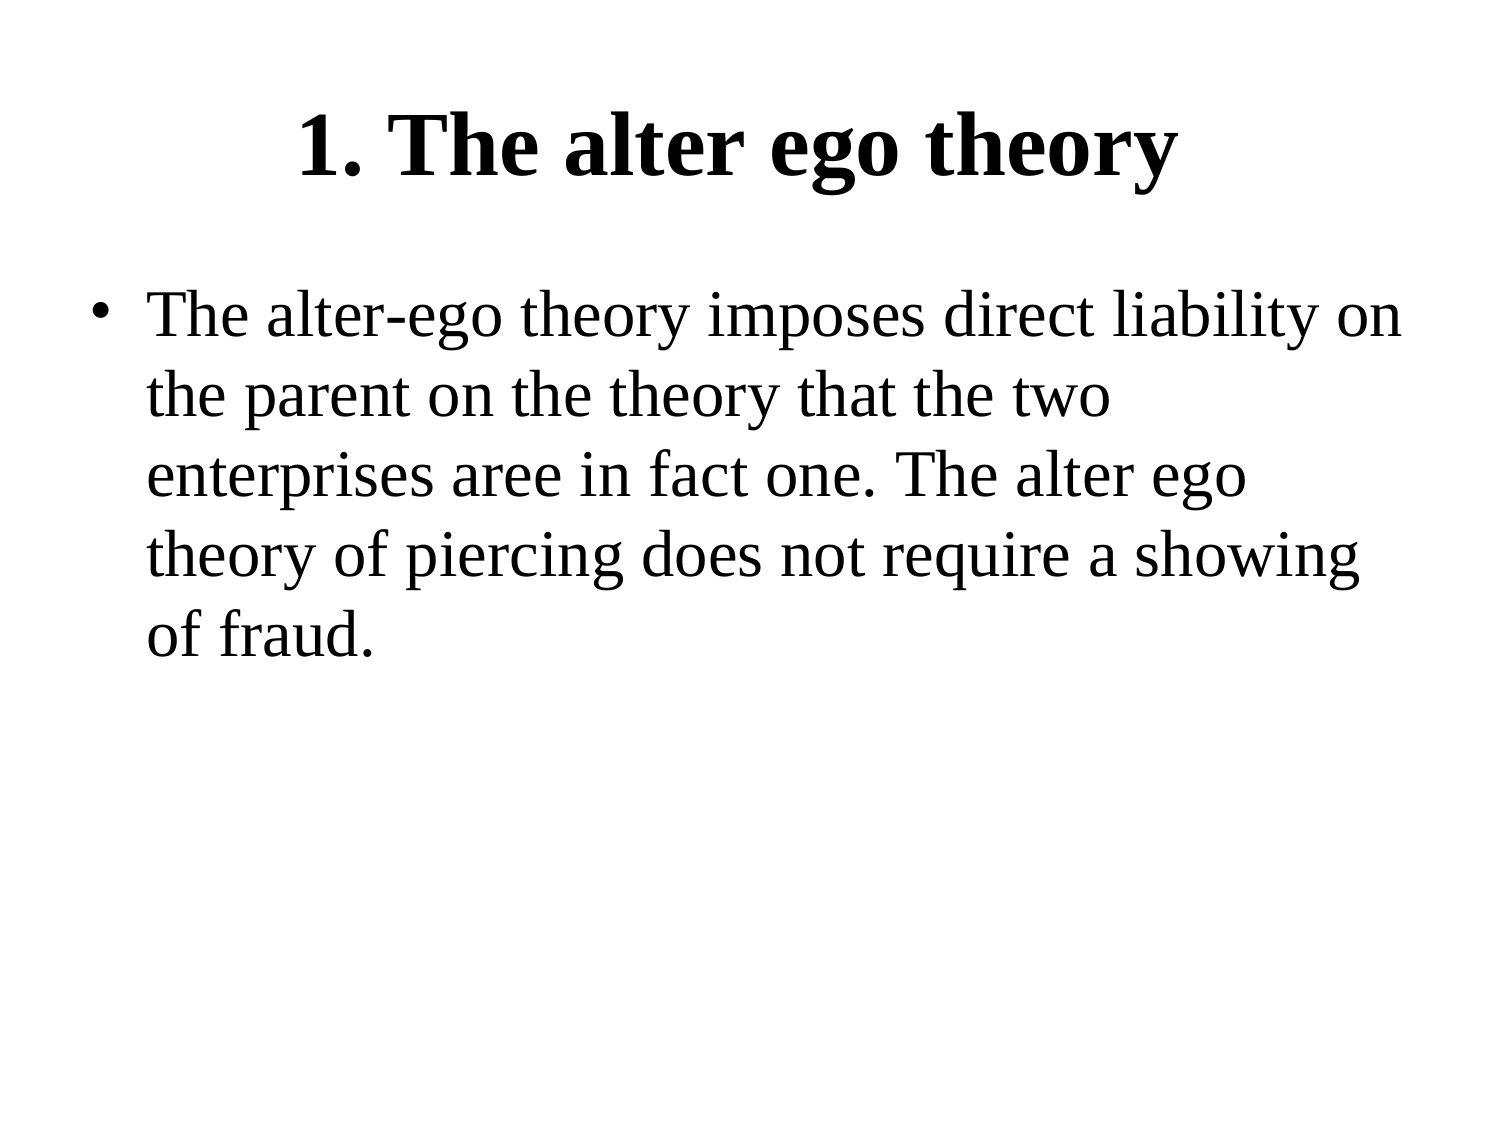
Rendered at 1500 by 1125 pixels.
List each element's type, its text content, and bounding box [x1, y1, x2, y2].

title 1. The alter ego theory [75, 45, 1426, 233]
list The alter-ego theory imposes direct liability on the parent on the theory that the two enterprises aree in fact one. The alter ego theory of piercing does not require a showing of fraud. [75, 262, 1426, 1005]
